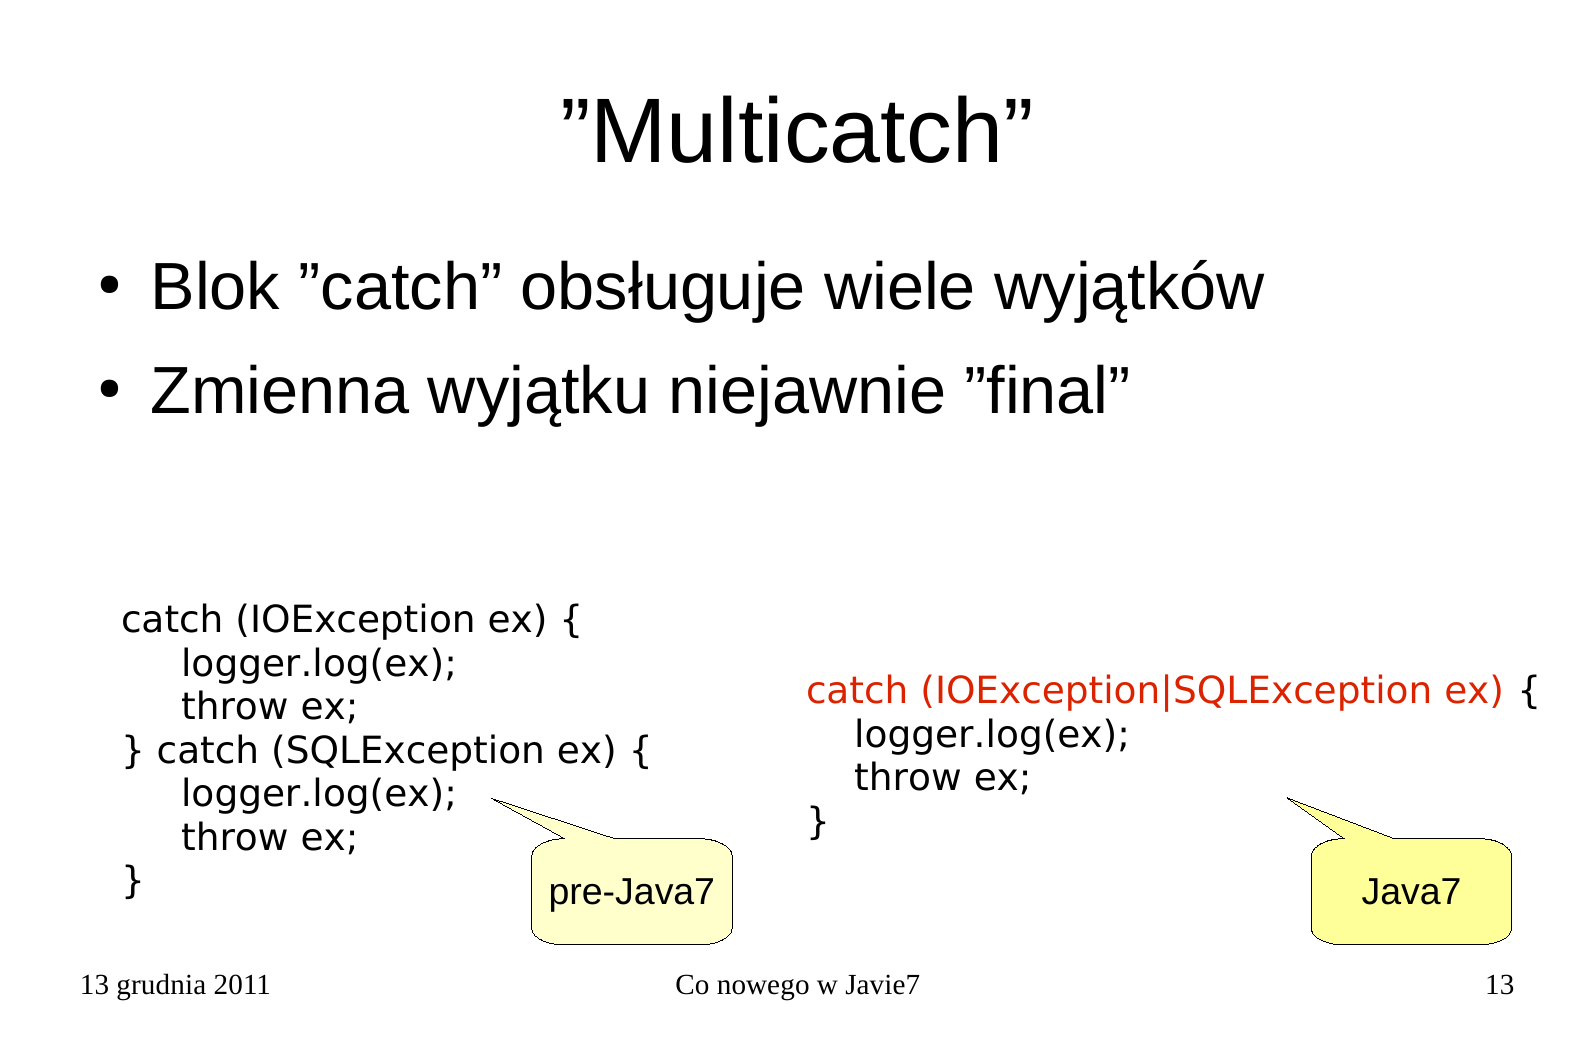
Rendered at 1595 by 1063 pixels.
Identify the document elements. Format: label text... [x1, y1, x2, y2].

text_box Java7 [1287, 797, 1512, 945]
list Blok ”catch” obsługuje wiele wyjątków Zmienna wyjątku niejawnie ”final” [79, 248, 1465, 490]
text_box catch (IOException|SQLException ex) { logger.log(ex); throw ex; } [791, 661, 1560, 939]
title ”Multicatch” [79, 42, 1515, 220]
text_box catch (IOException ex) { logger.log(ex); throw ex; } catch (SQLException ex) { logger.log(ex); throw ex; } [106, 590, 875, 911]
text_box pre-Java7 [491, 798, 733, 945]
